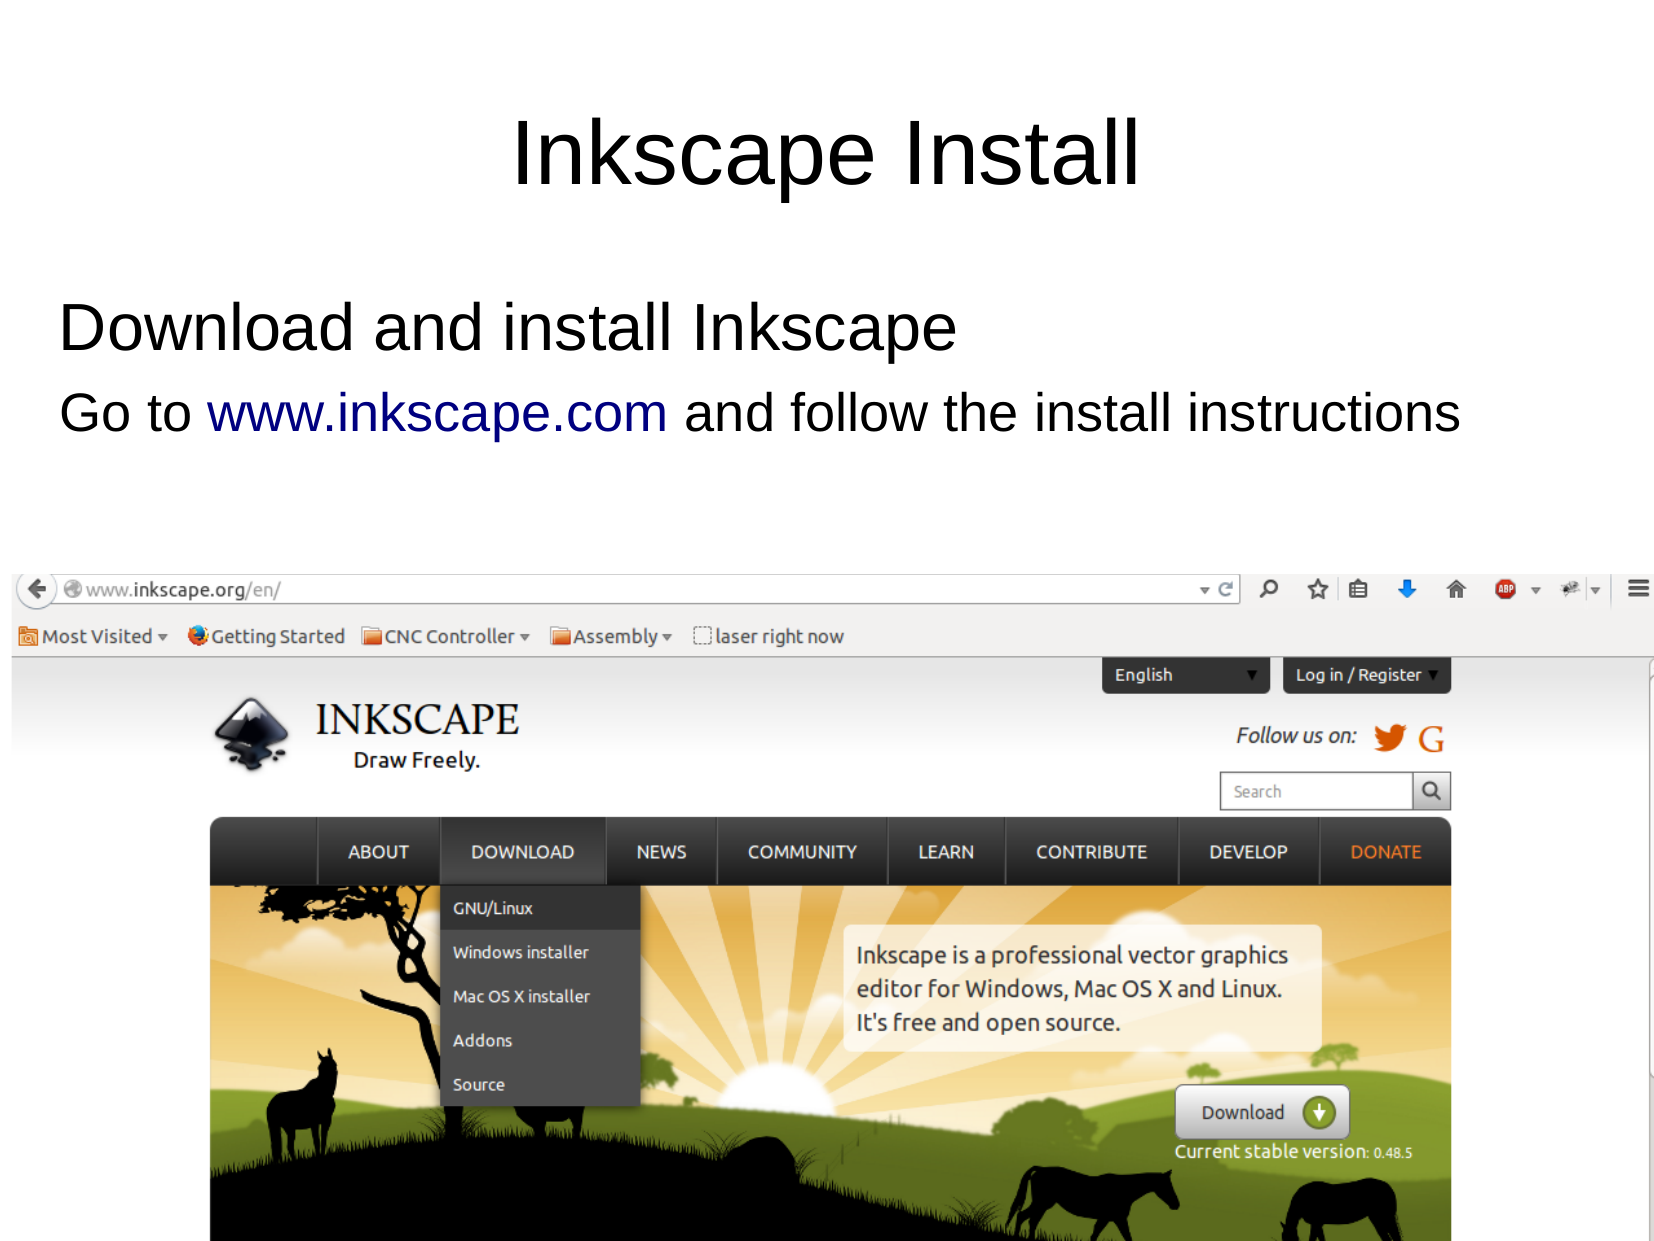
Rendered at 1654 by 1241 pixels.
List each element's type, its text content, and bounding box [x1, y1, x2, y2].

list Download and install Inkscape [0, 290, 1444, 1010]
title Inkscape Install [82, 49, 1571, 257]
text_box Go to www.inkscape.com and follow the install instructions [45, 374, 1591, 451]
picture [11, 574, 1654, 1241]
